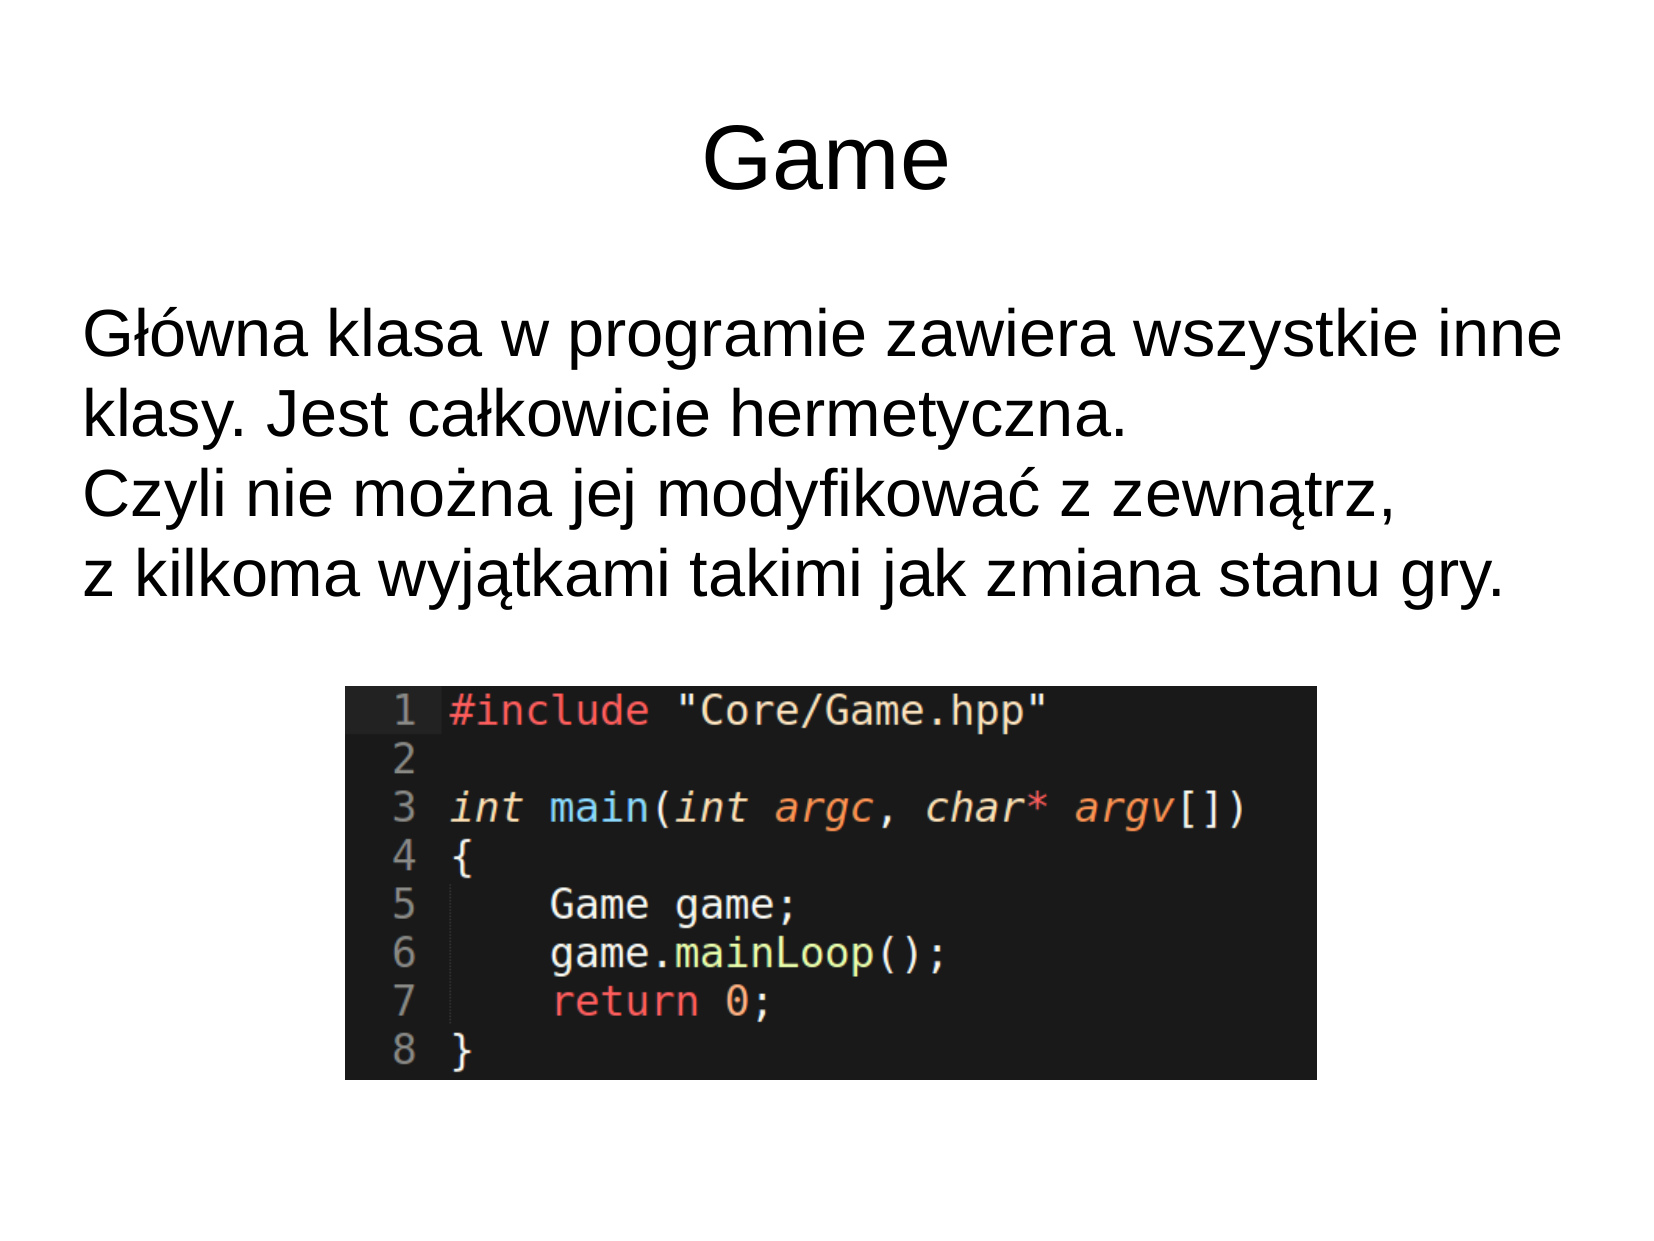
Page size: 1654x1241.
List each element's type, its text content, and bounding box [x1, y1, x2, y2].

picture [345, 686, 1317, 1080]
text_box Game [82, 49, 1571, 256]
text_box Główna klasa w programie zawiera wszystkie inne klasy. Jest całkowicie hermetyczna. Czyli nie można jej modyfikować z zewnątrz, z kilkoma wyjątkami takimi jak zmiana stanu gry. [82, 290, 1571, 1009]
